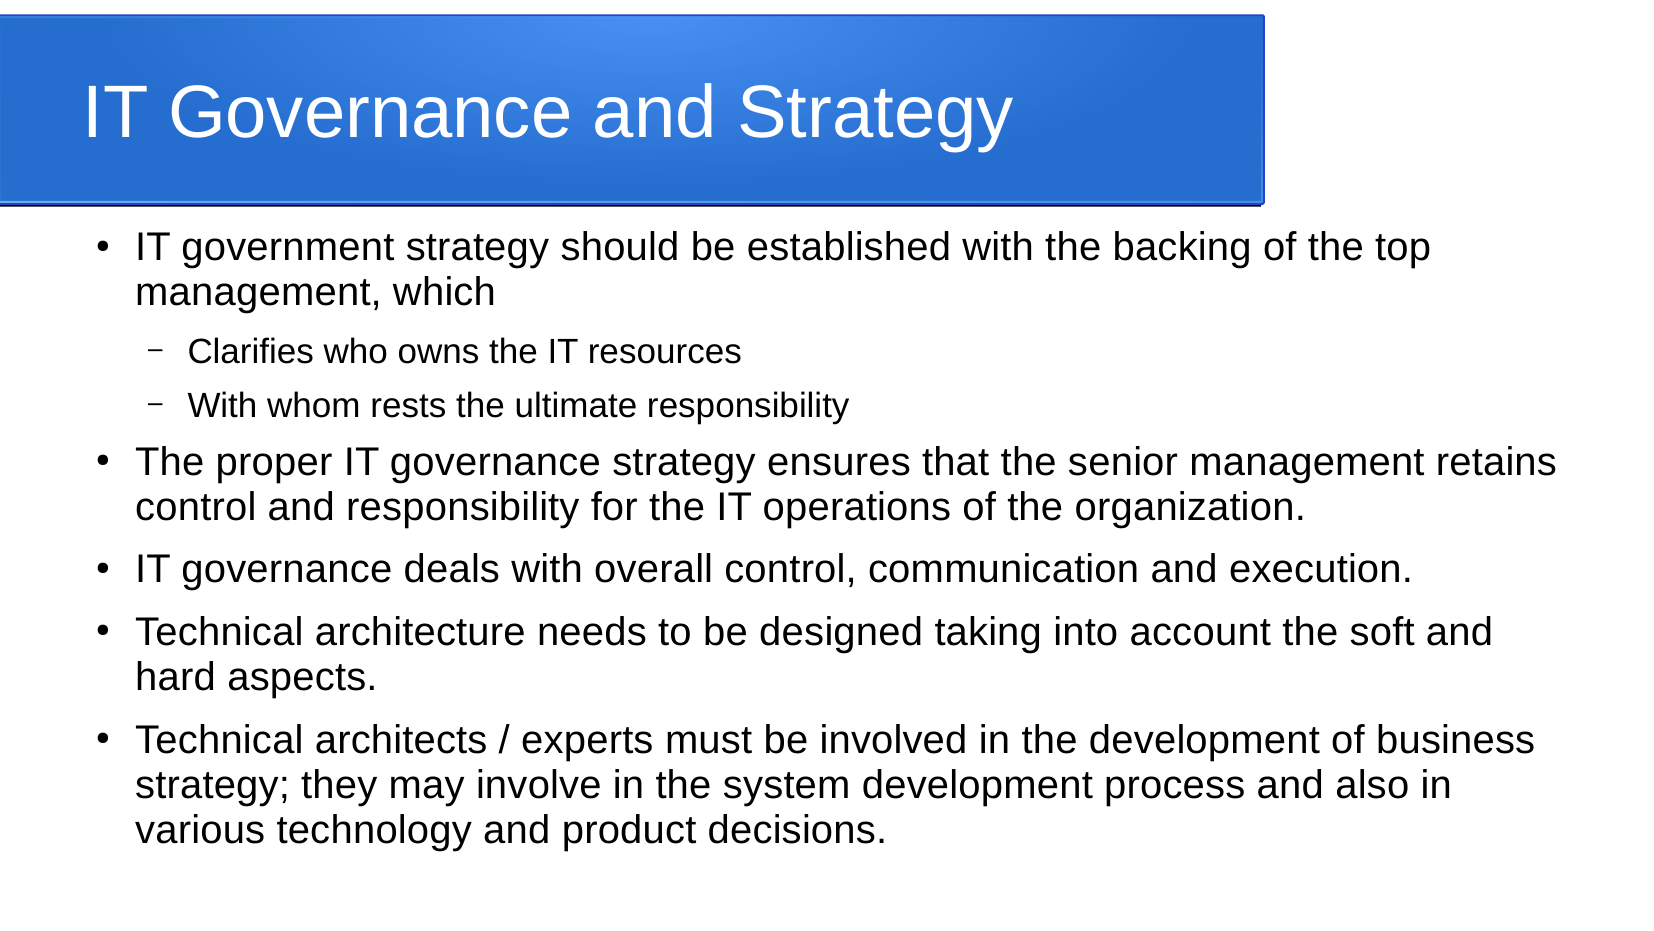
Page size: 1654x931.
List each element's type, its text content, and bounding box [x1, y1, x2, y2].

title IT Governance and Strategy [82, 35, 1235, 189]
list IT government strategy should be established with the backing of the top management, which Clarifies who owns the IT resources With whom rests the ultimate responsibility The proper IT governance strategy ensures that the senior management retains control and responsibility for the IT operations of the organization. IT governance deals with overall control, communication and execution. Technical architecture needs to be designed taking into account the soft and hard aspects. Technical architects / experts must be involved in the development of business strategy; they may involve in the system development process and also in various technology and product decisions. [82, 224, 1576, 856]
